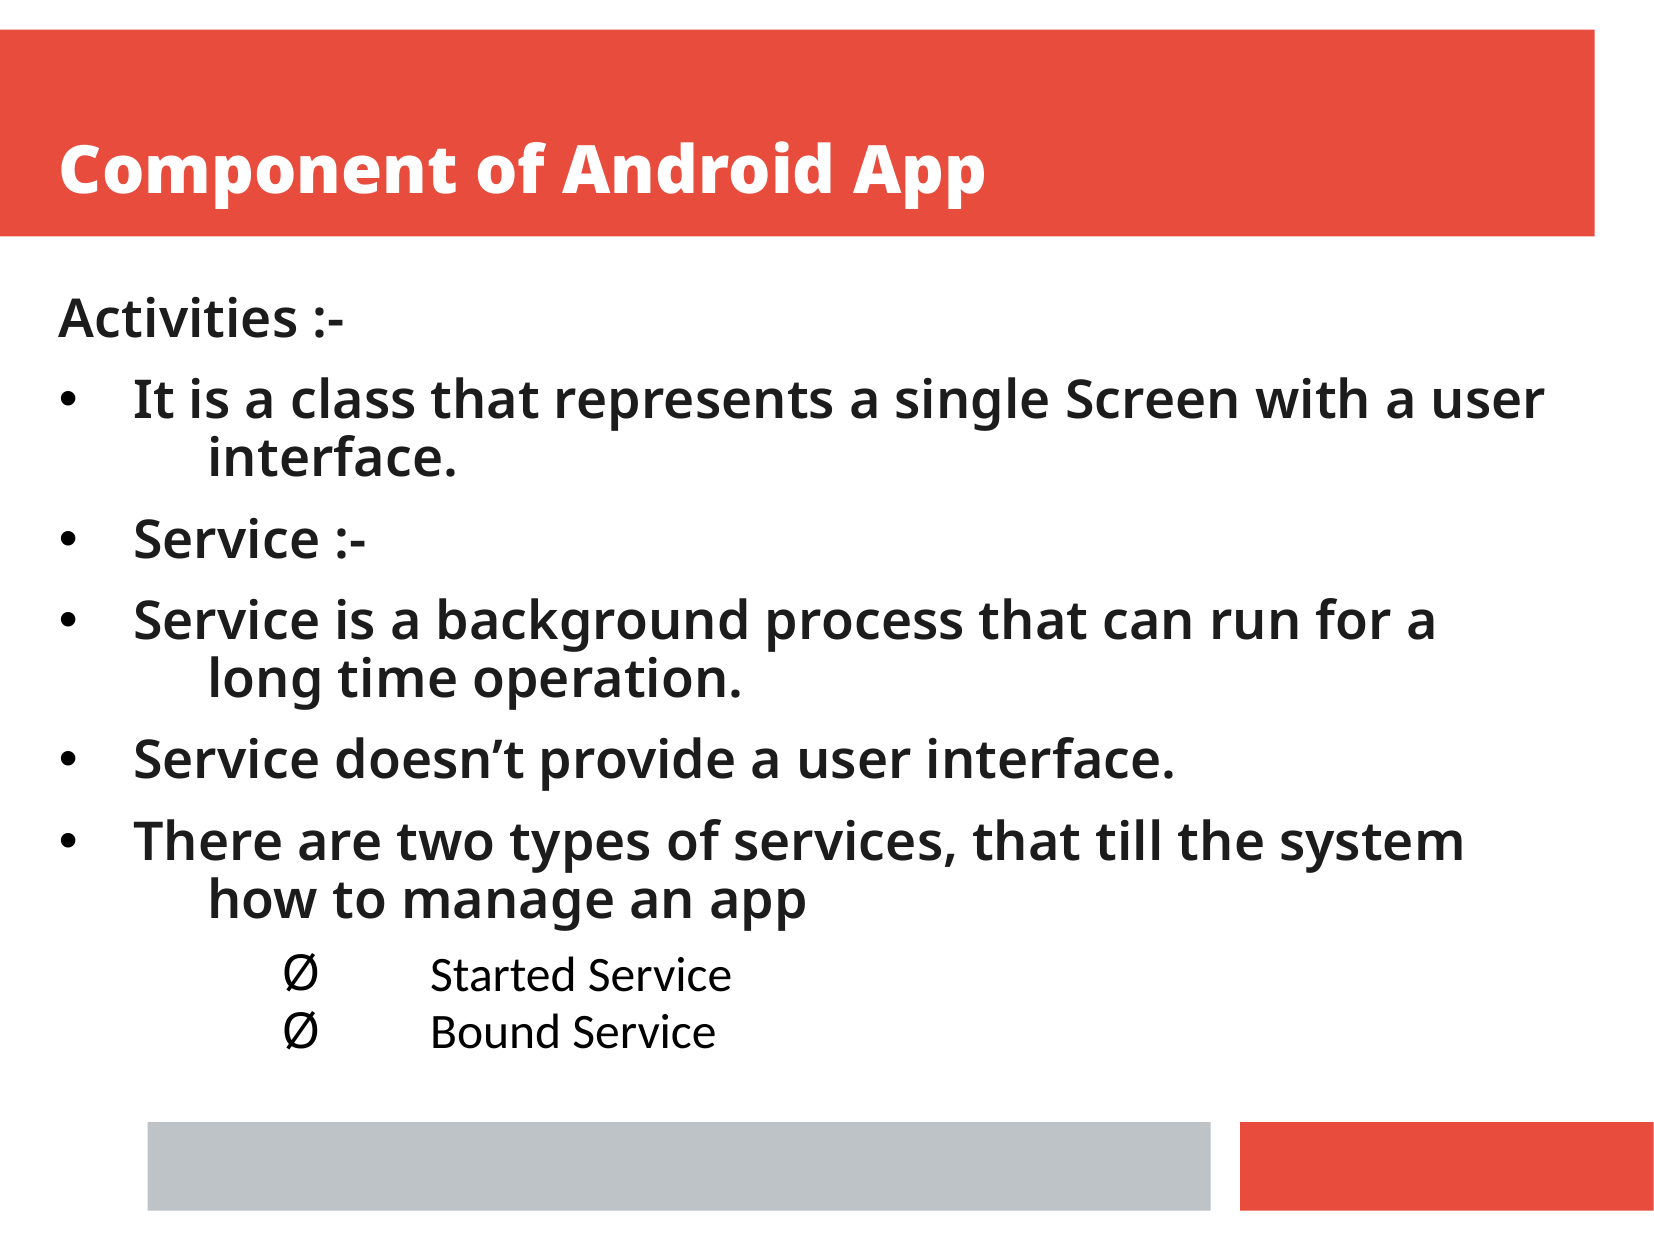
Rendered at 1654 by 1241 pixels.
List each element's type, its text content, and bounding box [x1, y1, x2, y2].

list Activities :- It is a class that represents a single Screen with a user interface. Service :- Service is a background process that can run for a long time operation. Service doesn’t provide a user interface. There are two types of services, that till the system how to manage an app Started Service Bound Service [59, 291, 1565, 1059]
title Component of Android App [59, 59, 1595, 207]
